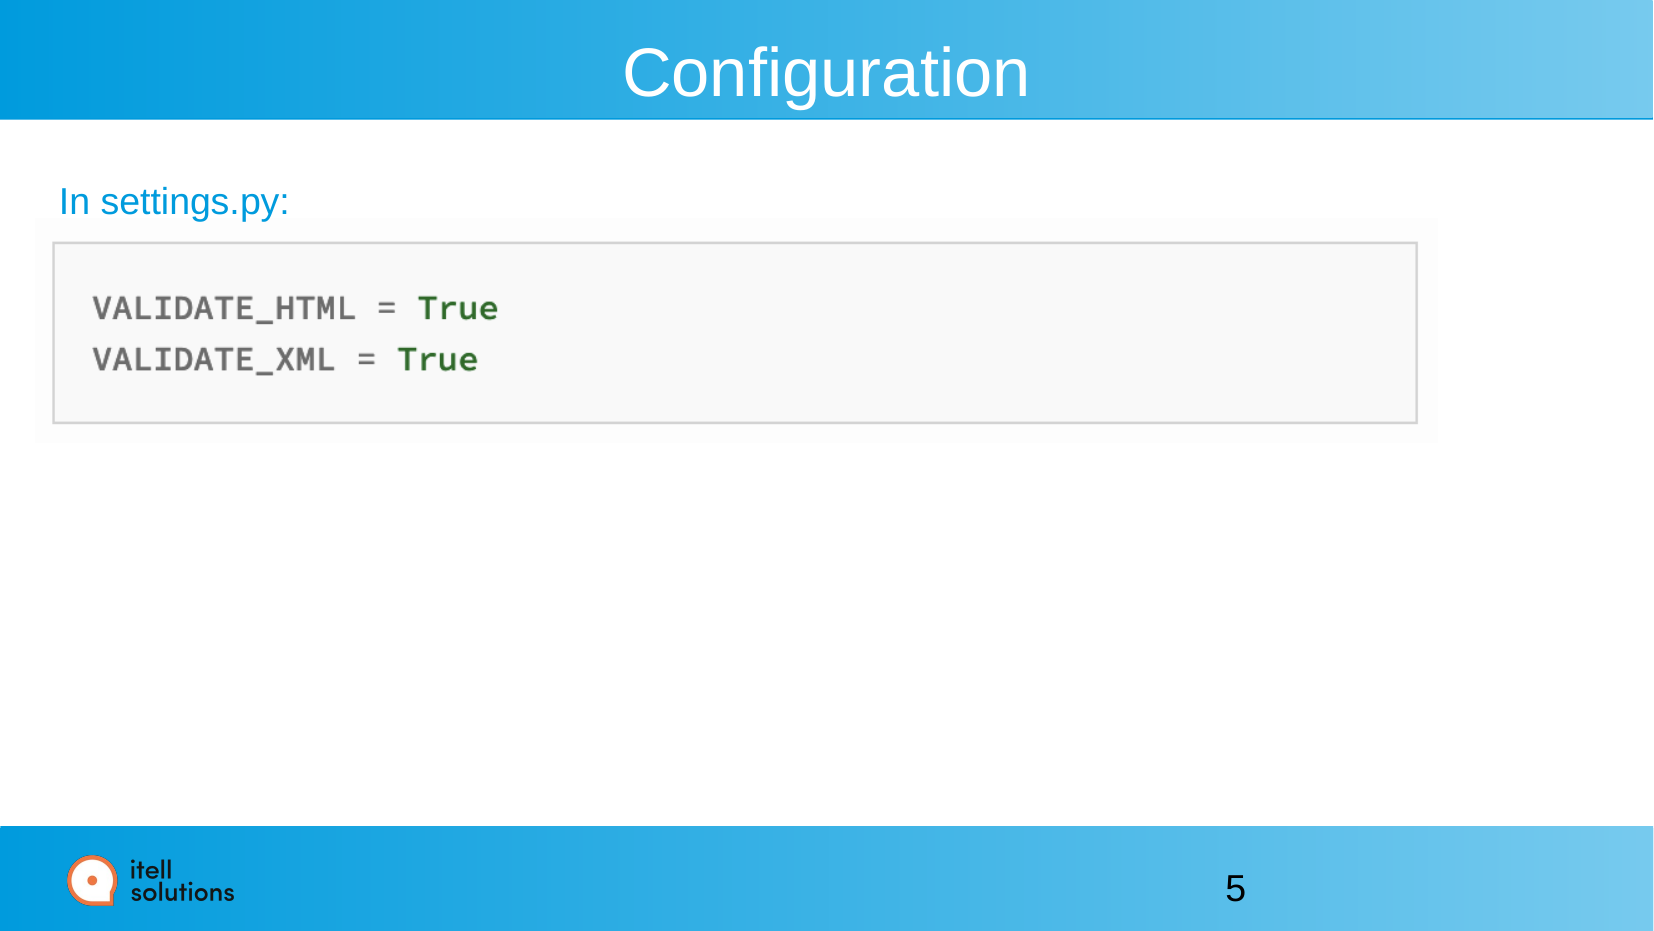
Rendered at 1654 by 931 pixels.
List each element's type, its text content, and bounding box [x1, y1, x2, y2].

slide_number <number> [1210, 856, 1595, 916]
picture [68, 856, 117, 905]
list In settings.py: [59, 177, 1595, 237]
title Configuration [59, 29, 1595, 108]
picture [35, 218, 1438, 443]
picture [180, 885, 186, 899]
